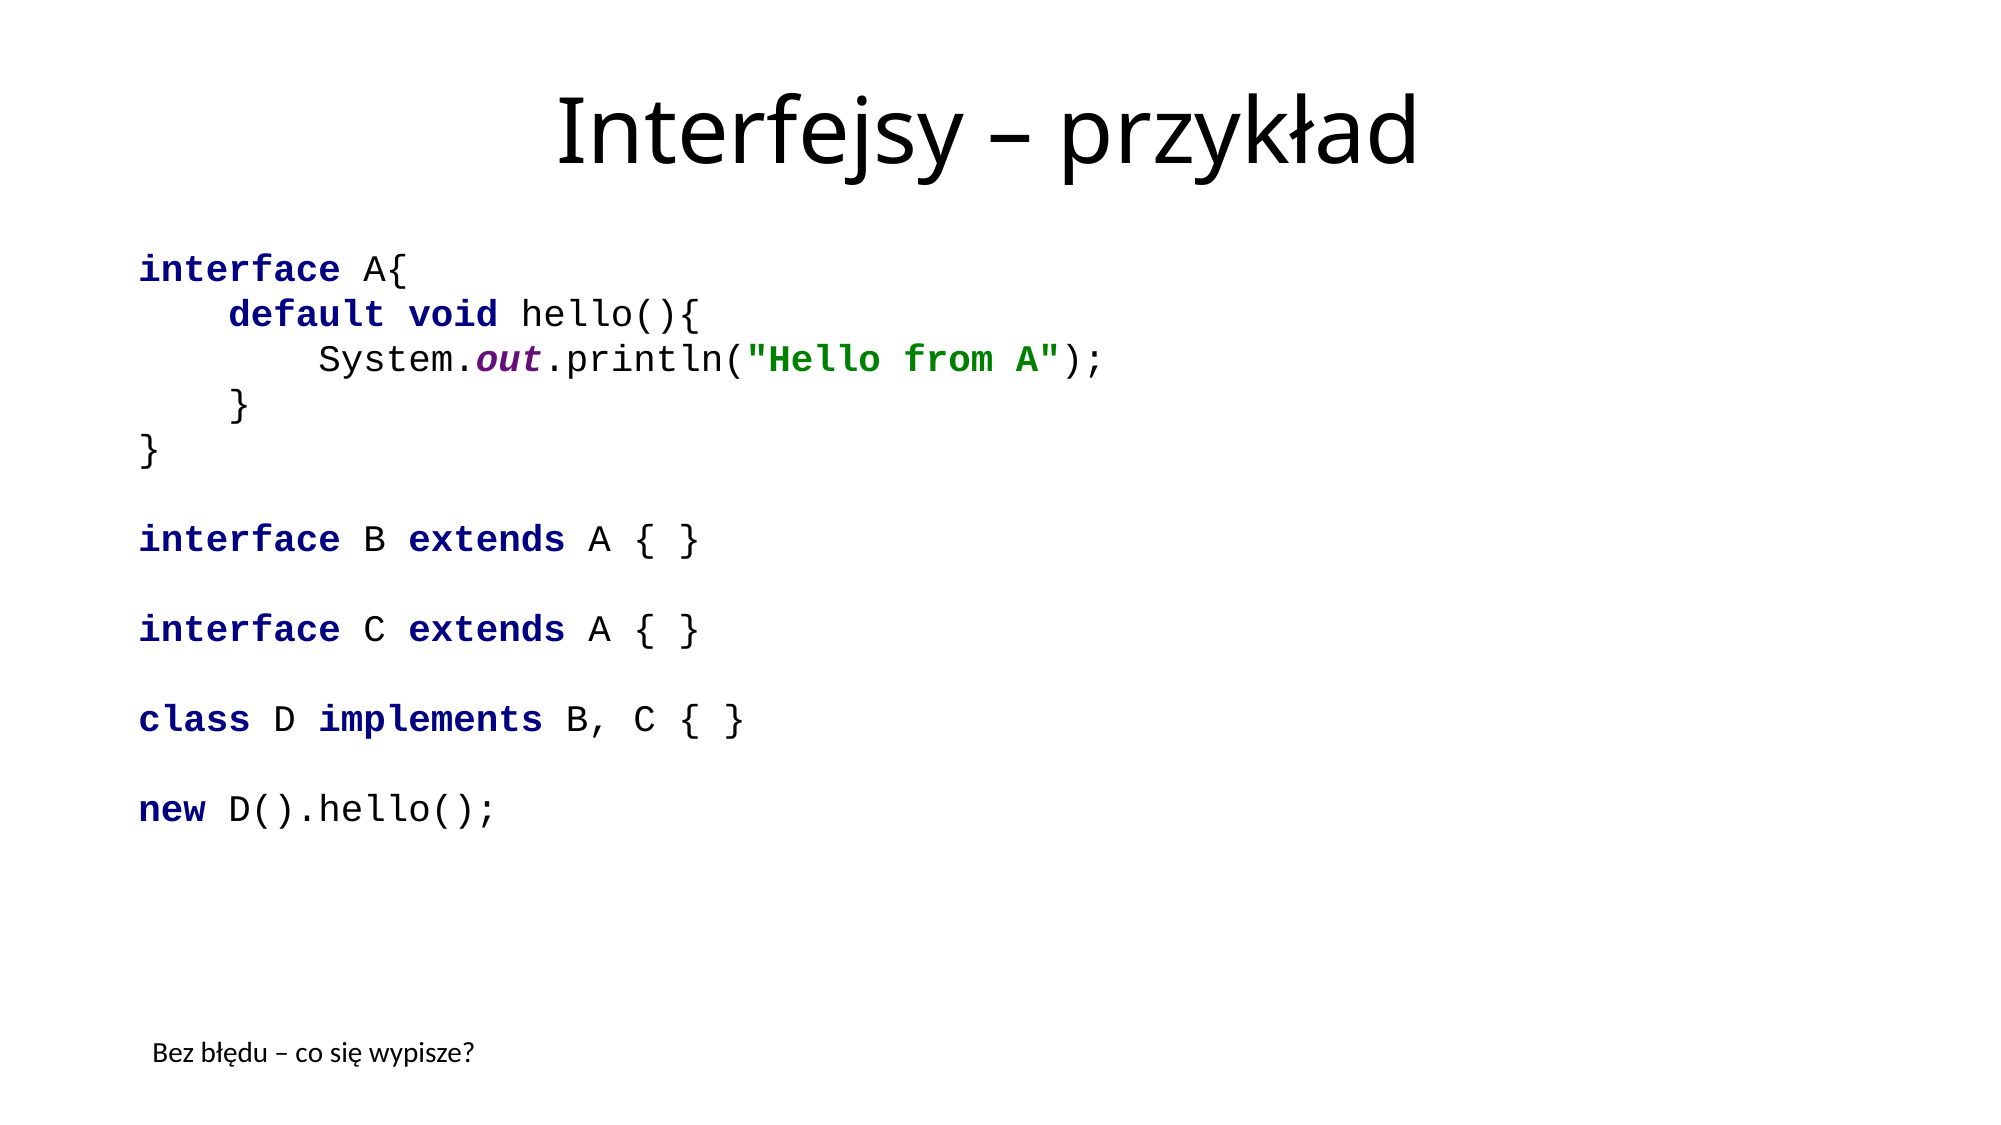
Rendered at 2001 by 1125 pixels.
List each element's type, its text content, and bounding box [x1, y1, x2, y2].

list interface A{ default void hello(){ System.out.println("Hello from A"); } } interface B extends A { } interface C extends A { } class D implements B, C { } new D().hello(); [123, 233, 1290, 840]
title Interfejsy – przykład [137, 59, 1843, 208]
text_box Bez błędu – co się wypisze? [137, 1033, 1826, 1084]
